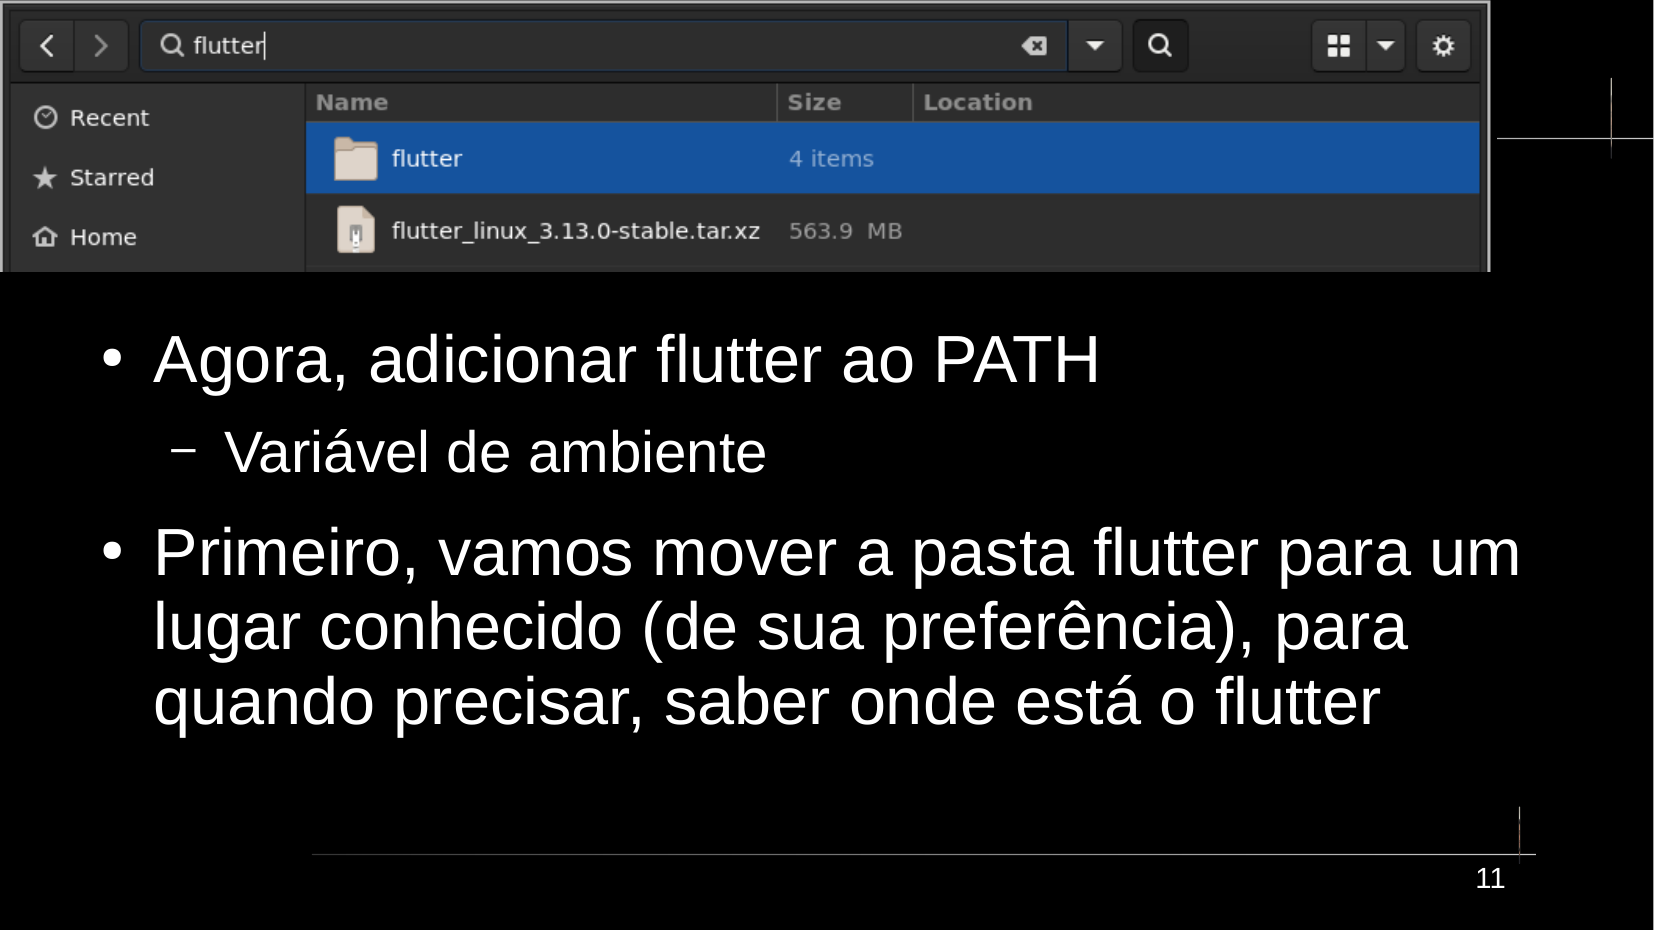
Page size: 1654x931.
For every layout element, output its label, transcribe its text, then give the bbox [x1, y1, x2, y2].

list Agora, adicionar flutter ao PATH Variável de ambiente Primeiro, vamos mover a pasta flutter para um lugar conhecido (de sua preferência), para quando precisar, saber onde está o flutter [82, 217, 1571, 757]
picture [0, 0, 1497, 272]
